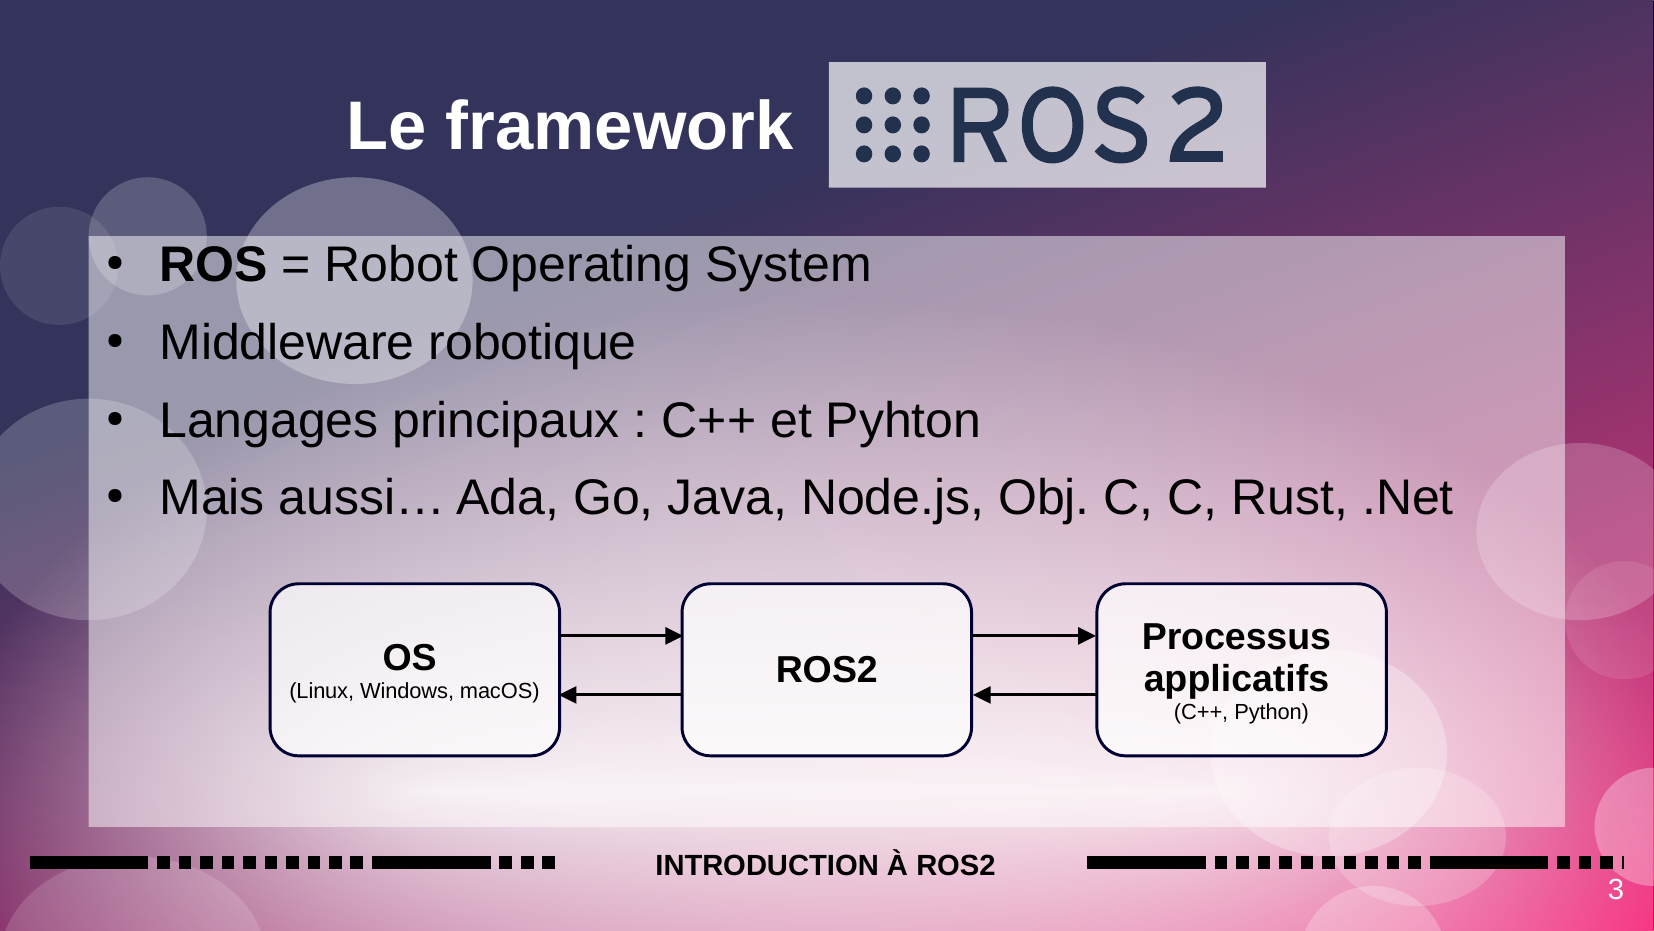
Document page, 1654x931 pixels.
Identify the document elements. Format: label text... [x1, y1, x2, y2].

text_box Processus applicatifs (C++, Python) [1096, 583, 1387, 756]
title Le framework [88, 44, 1565, 207]
list ROS = Robot Operating System Middleware robotique Langages principaux : C++ et Pyhton Mais aussi… Ada, Go, Java, Node.js, Obj. C, C, Rust, .Net [88, 236, 1565, 827]
text_box ROS2 [682, 583, 972, 756]
picture [828, 62, 1266, 188]
text_box OS (Linux, Windows, macOS) [270, 583, 560, 756]
